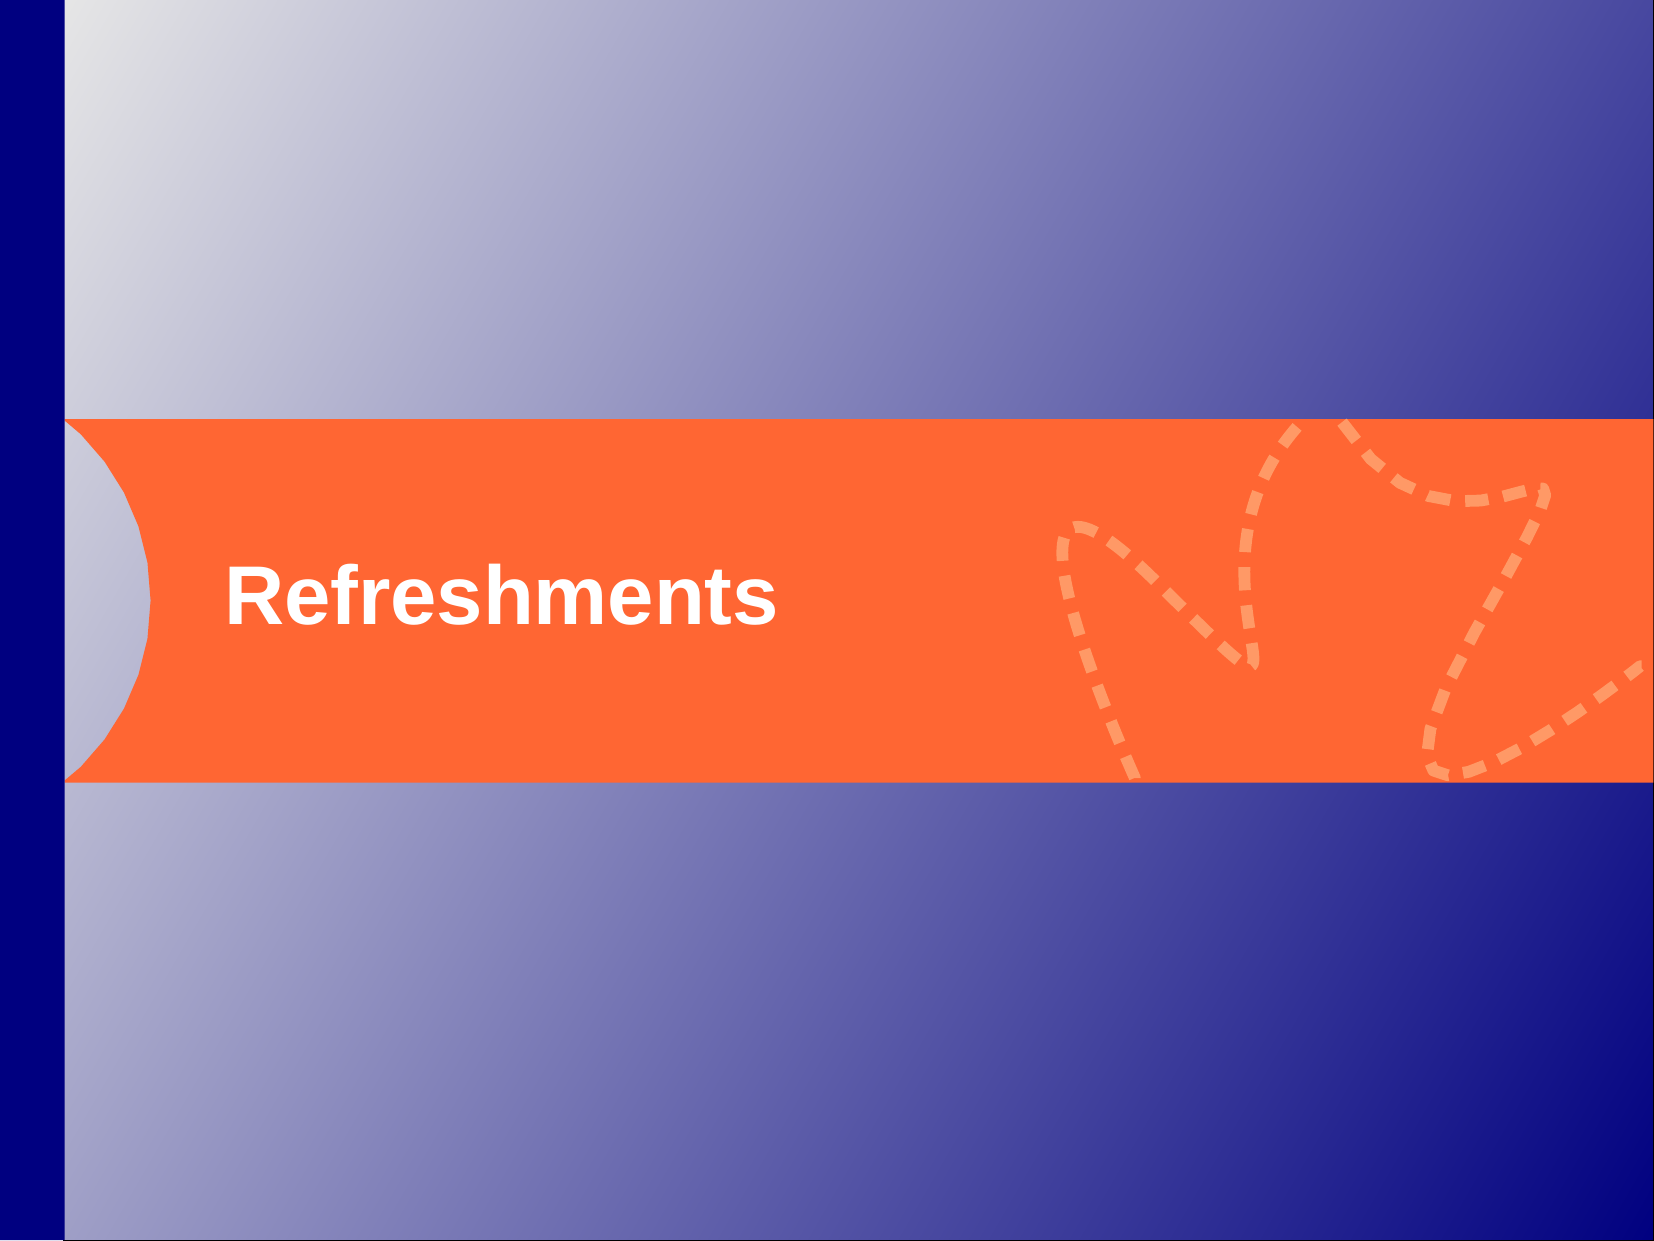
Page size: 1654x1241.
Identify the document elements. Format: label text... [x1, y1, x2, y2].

title Refreshments [224, 497, 1093, 704]
